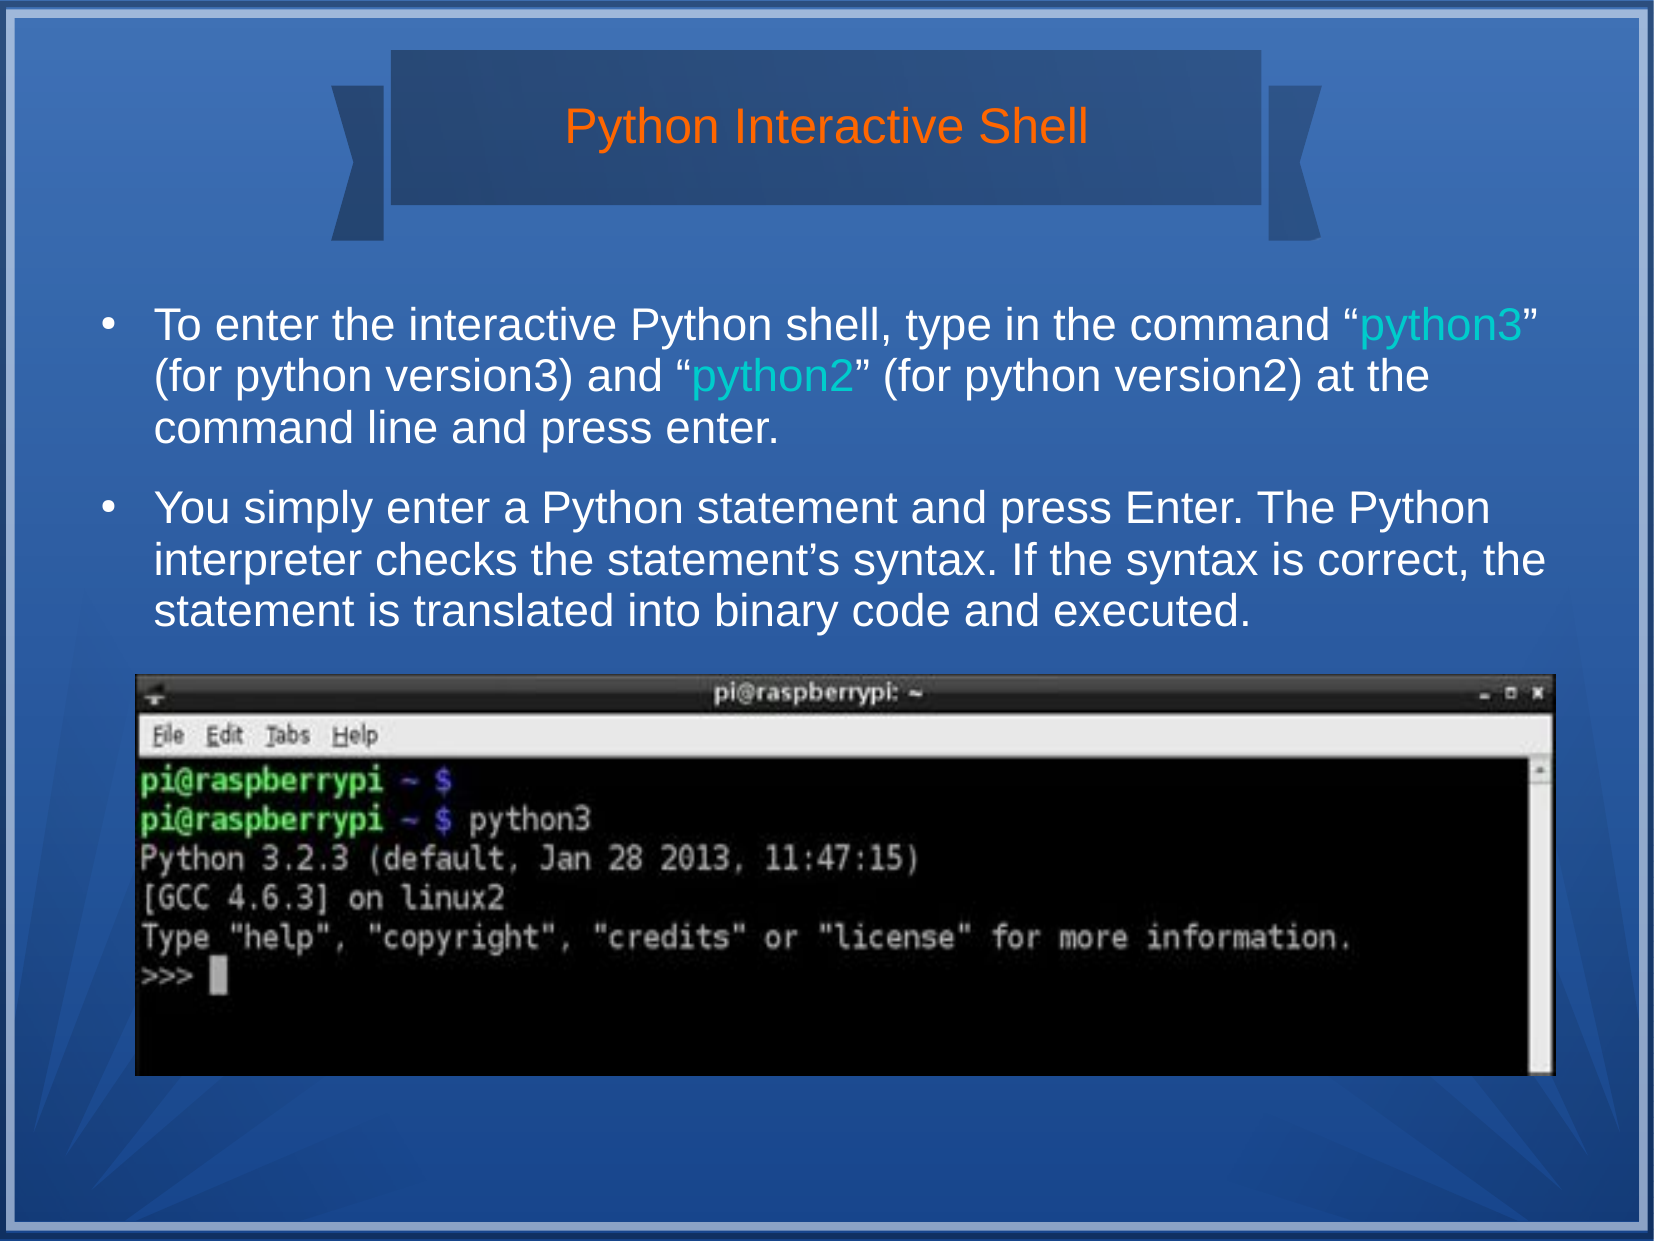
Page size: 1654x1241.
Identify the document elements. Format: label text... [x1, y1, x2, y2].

title Python Interactive Shell [389, 47, 1264, 205]
picture [135, 674, 1556, 1076]
list To enter the interactive Python shell, type in the command “python3” (for python version3) and “python2” (for python version2) at the command line and press enter. You simply enter a Python statement and press Enter. The Python interpreter checks the statement’s syntax. If the syntax is correct, the statement is translated into binary code and executed. [82, 299, 1571, 1241]
